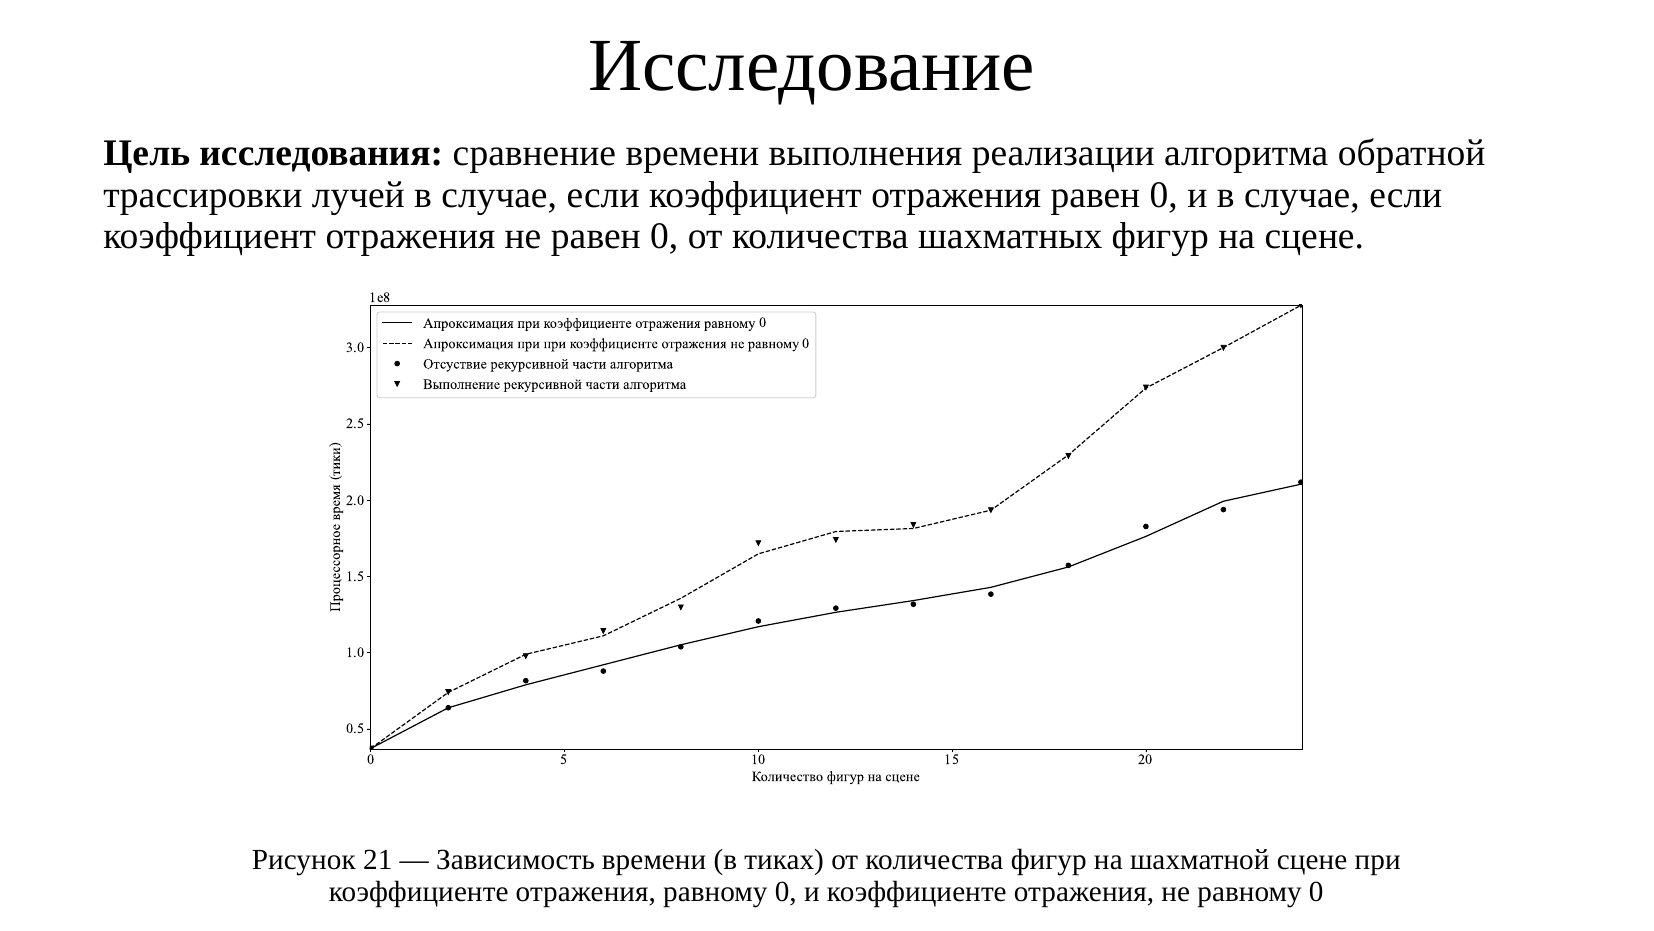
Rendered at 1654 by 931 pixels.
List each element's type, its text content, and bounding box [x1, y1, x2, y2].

text_box Рисунок 21 — Зависимость времени (в тиках) от количества фигур на шахматной сцене при коэффициенте отражения, равному 0, и коэффициенте отражения, не равному 0 [236, 836, 1418, 916]
picture [265, 265, 1331, 821]
text_box Цель исследования: сравнение времени выполнения реализации алгоритма обратной трассировки лучей в случае, если коэффициент отражения равен 0, и в случае, если коэффициент отражения не равен 0, от количества шахматных фигур на сцене. [29, 124, 1653, 266]
title Исследование [29, 0, 1595, 124]
